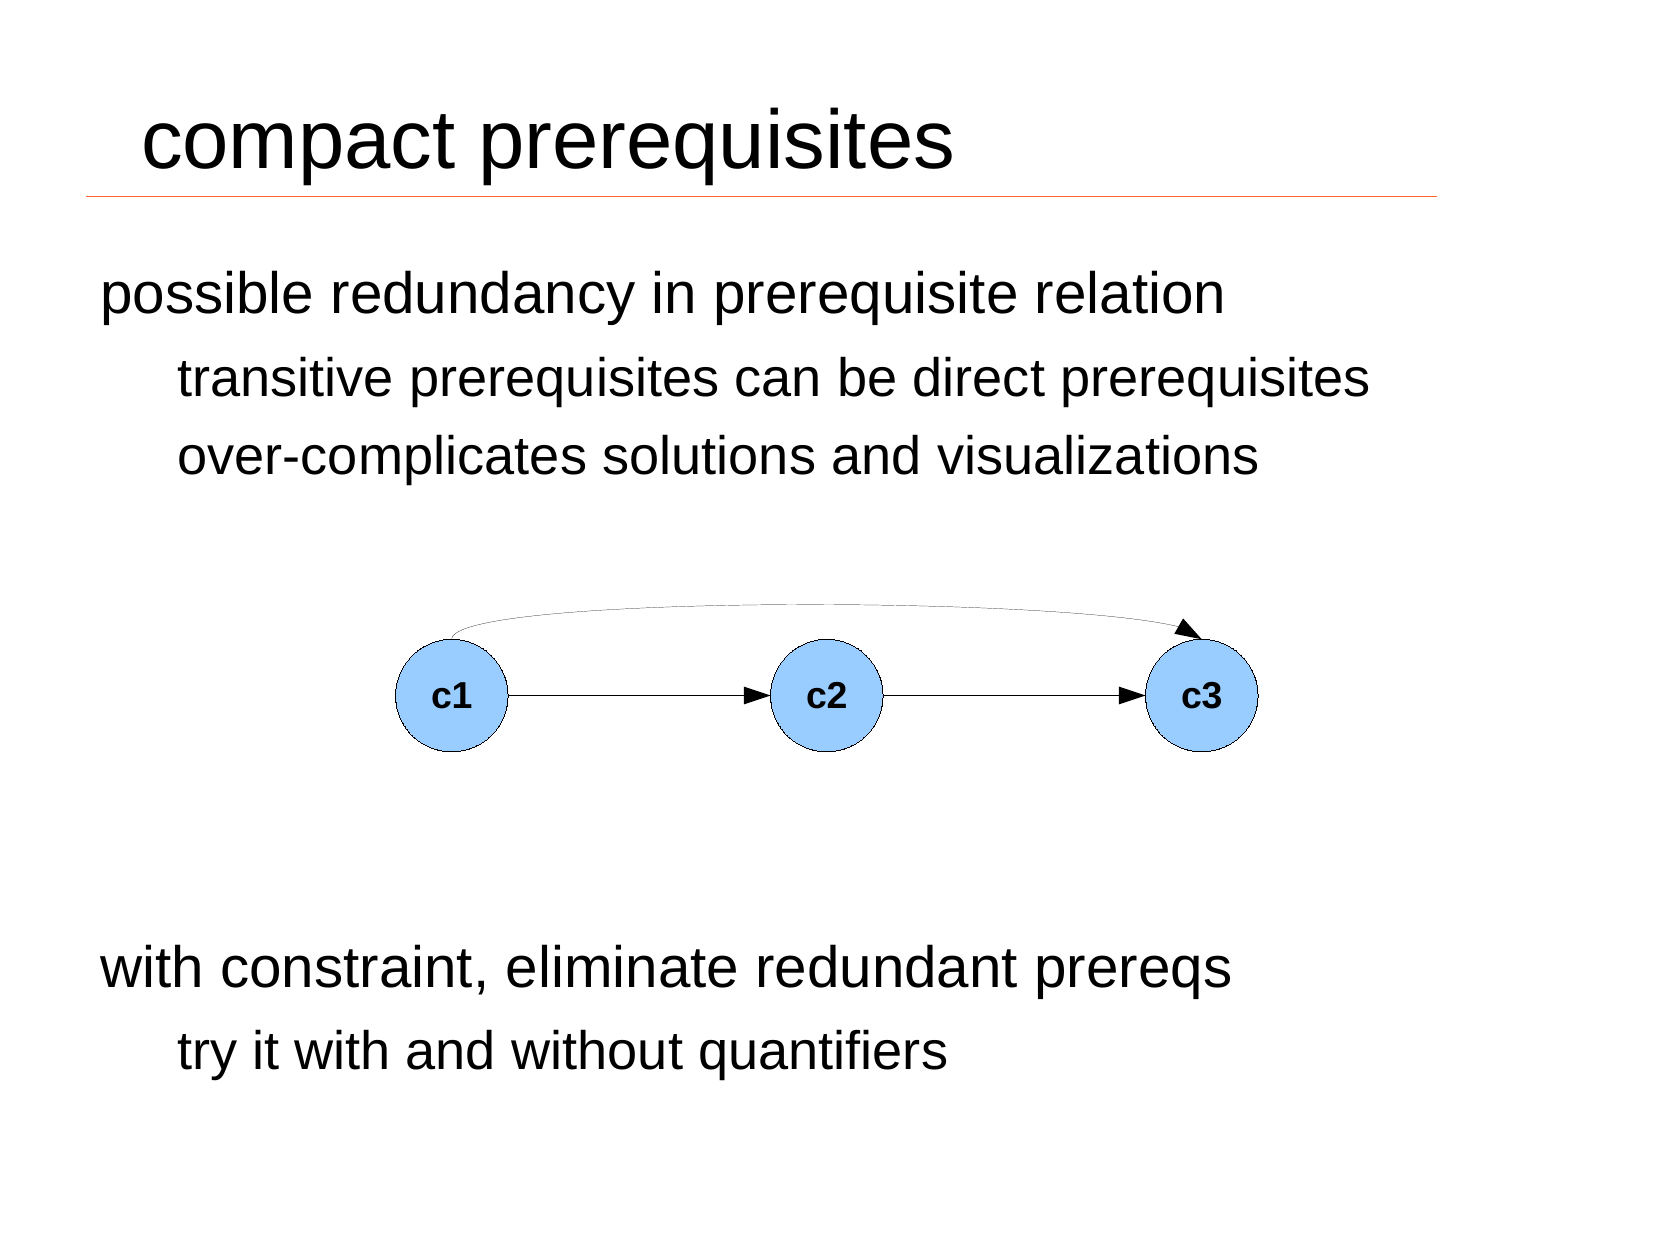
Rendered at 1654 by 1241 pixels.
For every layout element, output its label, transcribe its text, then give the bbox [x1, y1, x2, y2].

text_box c1 [395, 639, 509, 752]
text_box c2 [770, 639, 884, 752]
list possible redundancy in prerequisite relation transitive prerequisites can be direct prerequisites over-complicates solutions and visualizations with constraint, eliminate redundant prereqs try it with and without quantifiers [82, 261, 1571, 1152]
title compact prerequisites [141, 86, 1604, 193]
text_box c3 [1145, 639, 1259, 752]
